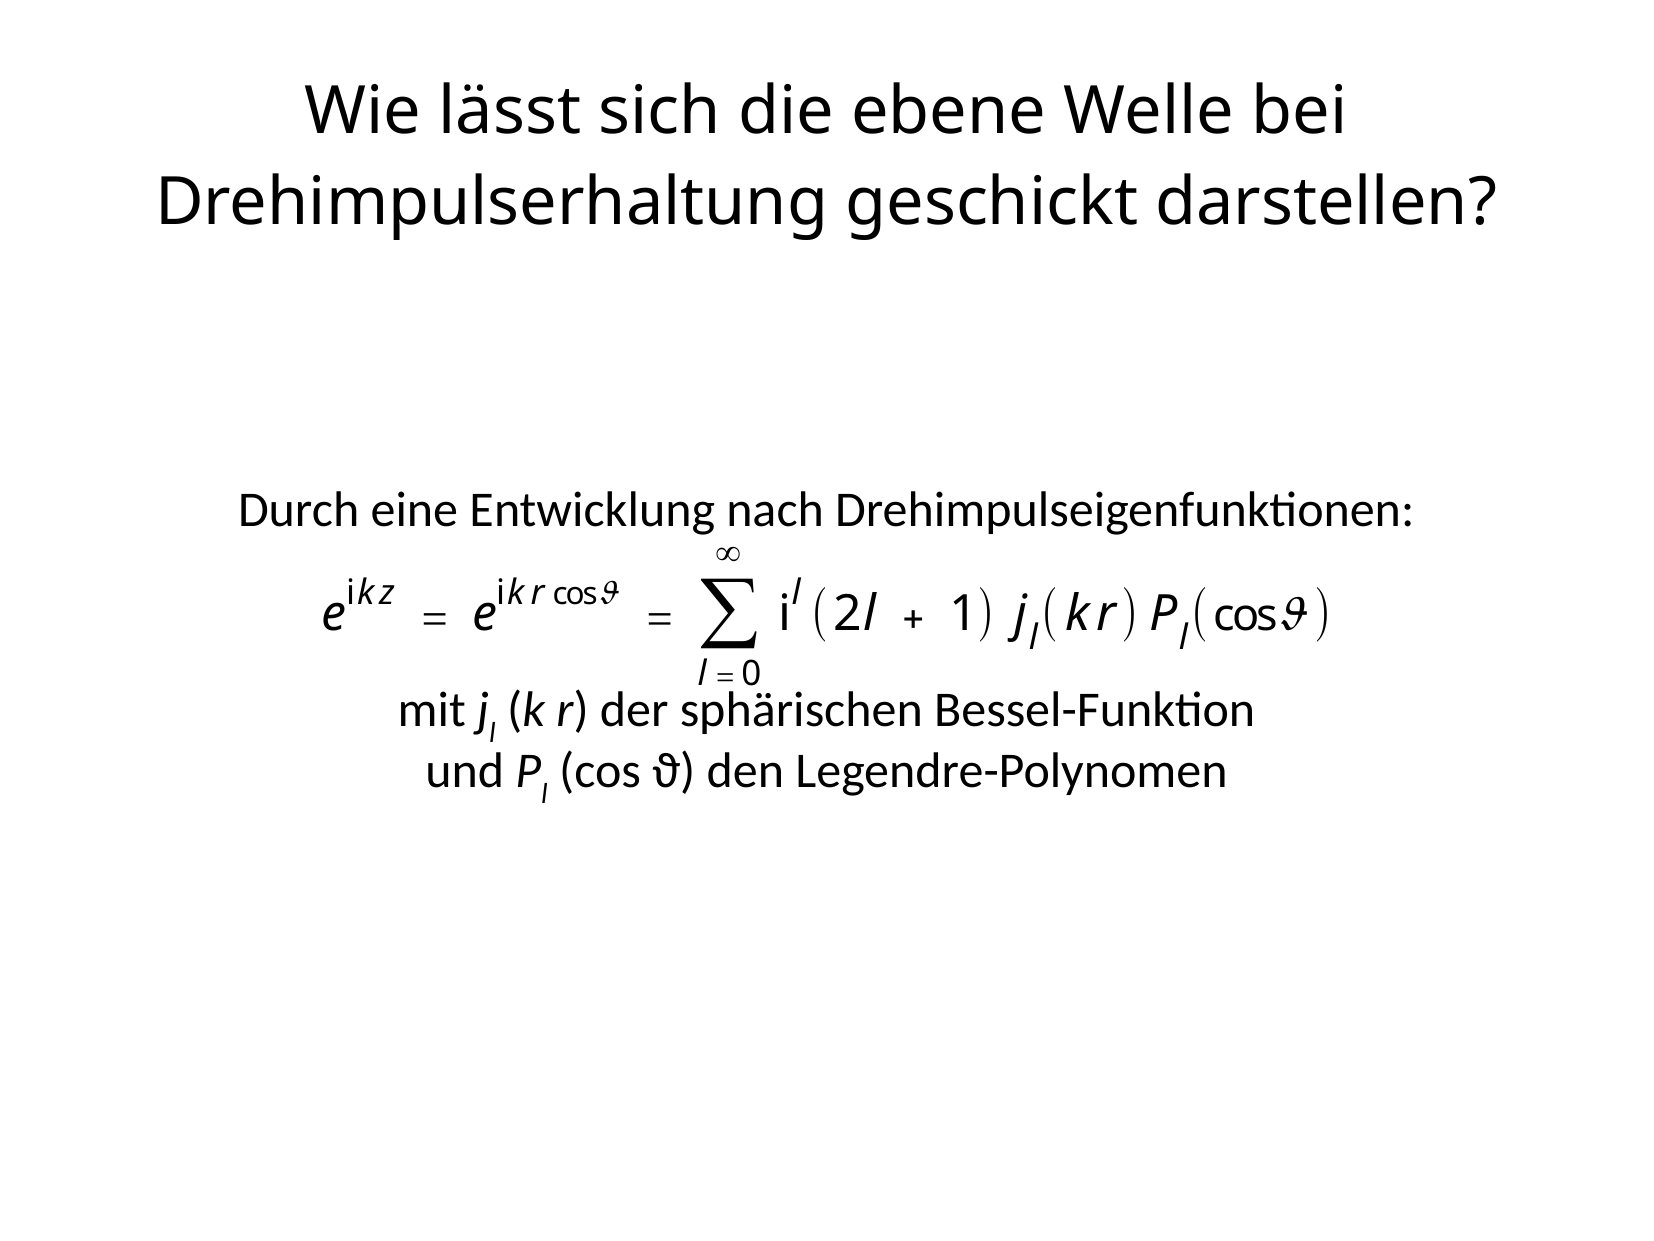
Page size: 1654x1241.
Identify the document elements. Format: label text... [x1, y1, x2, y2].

subtitle Durch eine Entwicklung nach Drehimpulseigenfunktionen: mit jl (k r) der sphärischen Bessel-Funktion und Pl (cos ϑ) den Legendre-Polynomen [82, 290, 1571, 1010]
title Wie lässt sich die ebene Welle bei Drehimpulserhaltung geschickt darstellen? [82, 49, 1571, 257]
chart [315, 544, 1339, 696]
